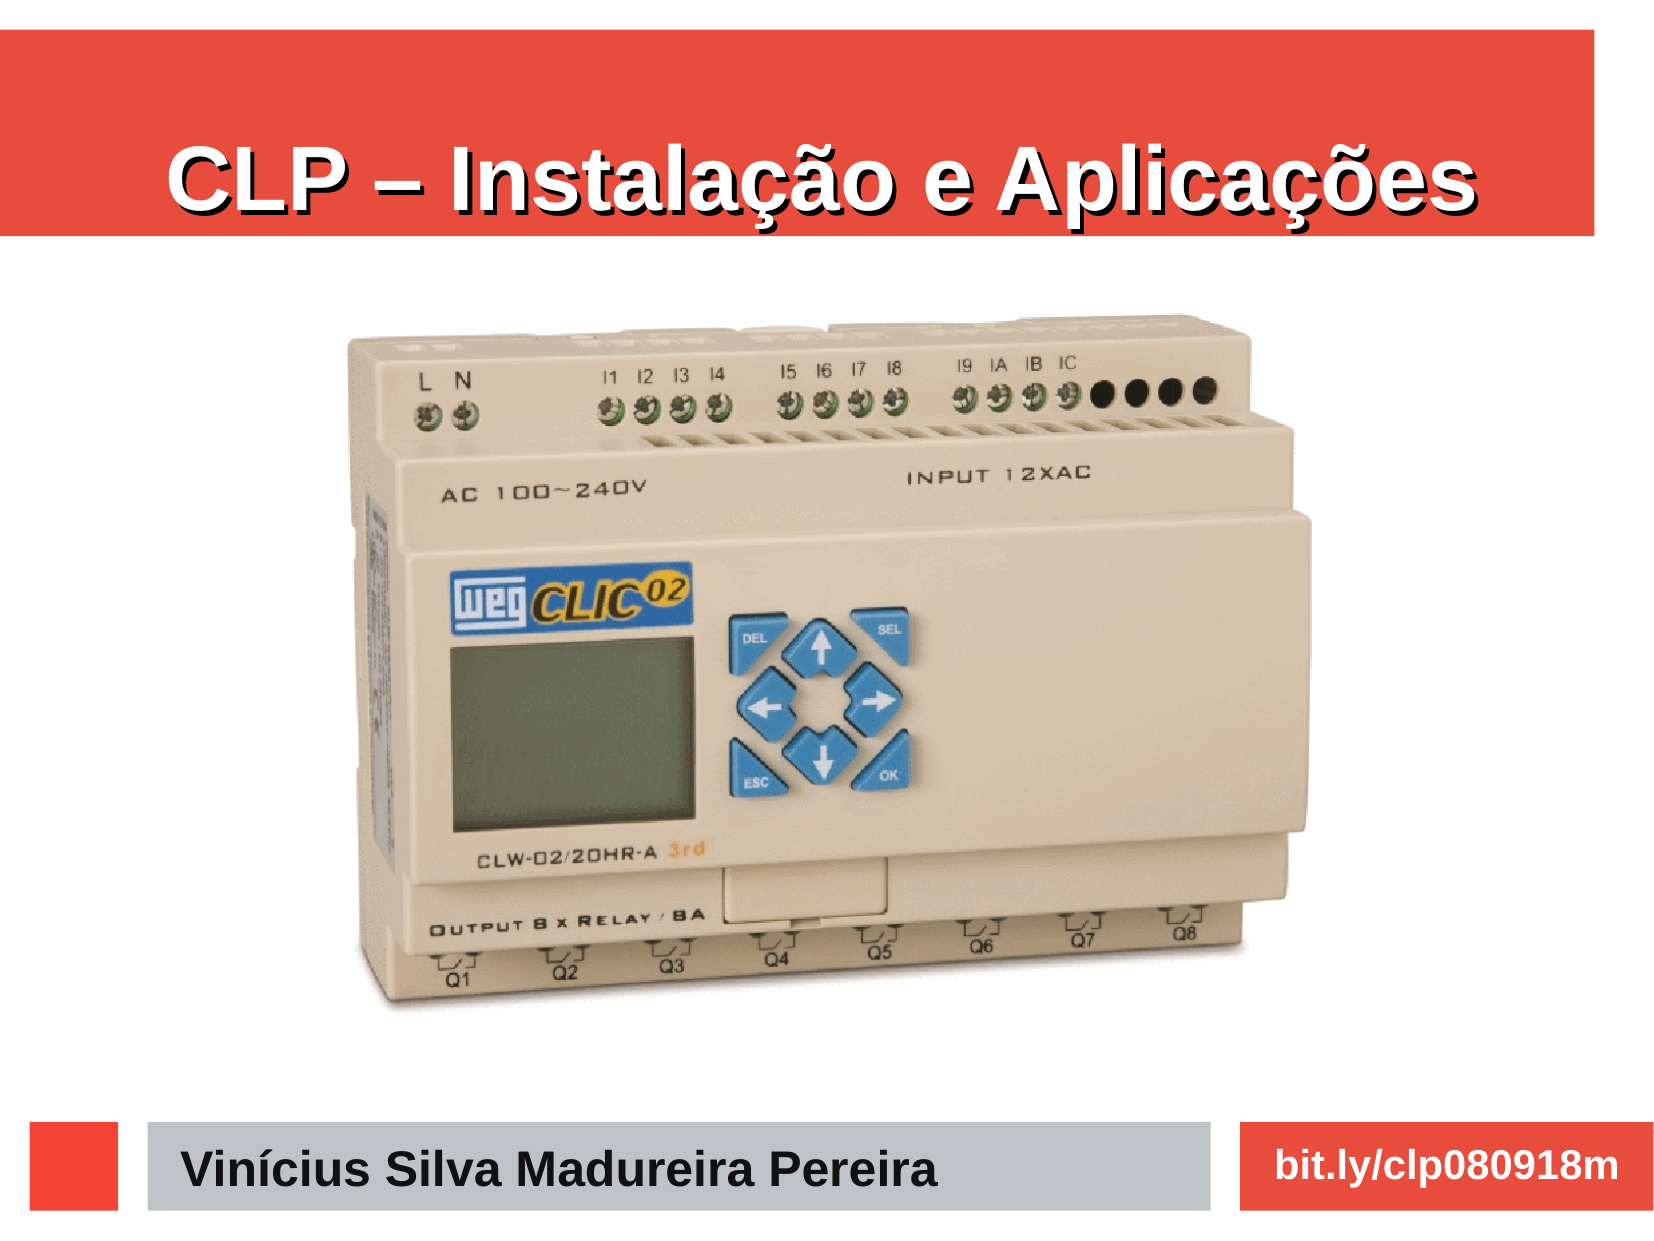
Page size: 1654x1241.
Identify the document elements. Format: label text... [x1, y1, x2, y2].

title CLP – Instalação e Aplicações [165, 0, 1489, 231]
text_box bit.ly/clp080918m [1228, 1133, 1654, 1205]
text_box Vinícius Silva Madureira Pereira [165, 1133, 1170, 1205]
picture [338, 259, 1316, 1036]
